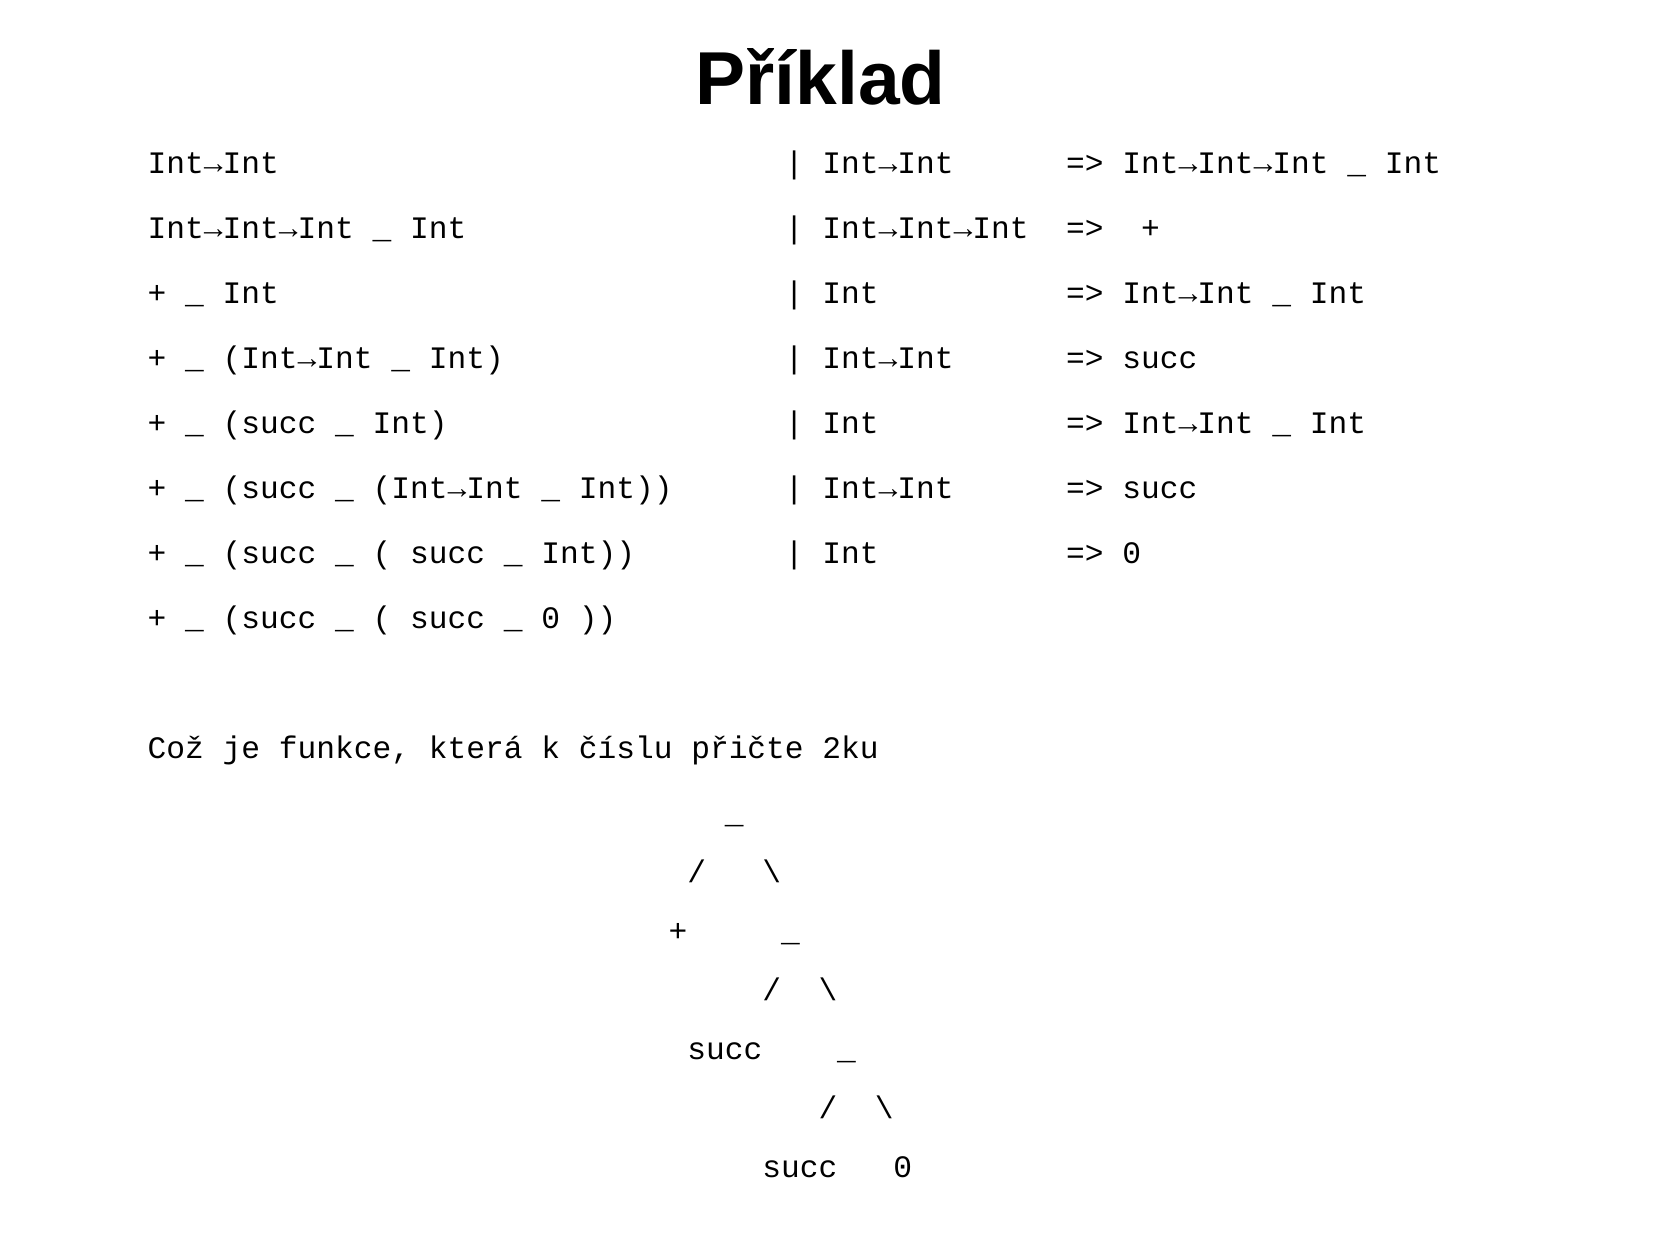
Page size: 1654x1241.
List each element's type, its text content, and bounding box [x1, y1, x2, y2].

title Příklad [76, 29, 1565, 128]
list Int→Int | Int→Int => Int→Int→Int _ Int Int→Int→Int _ Int | Int→Int→Int => + + _ Int | Int => Int→Int _ Int + _ (Int→Int _ Int) | Int→Int => succ + _ (succ _ Int) | Int => Int→Int _ Int + _ (succ _ (Int→Int _ Int)) | Int→Int => succ + _ (succ _ ( succ _ Int)) | Int => 0 + _ (succ _ ( succ _ 0 )) Což je funkce, která k číslu přičte 2ku _ / \ + _ / \ succ _ / \ succ 0 [76, 147, 1565, 1241]
